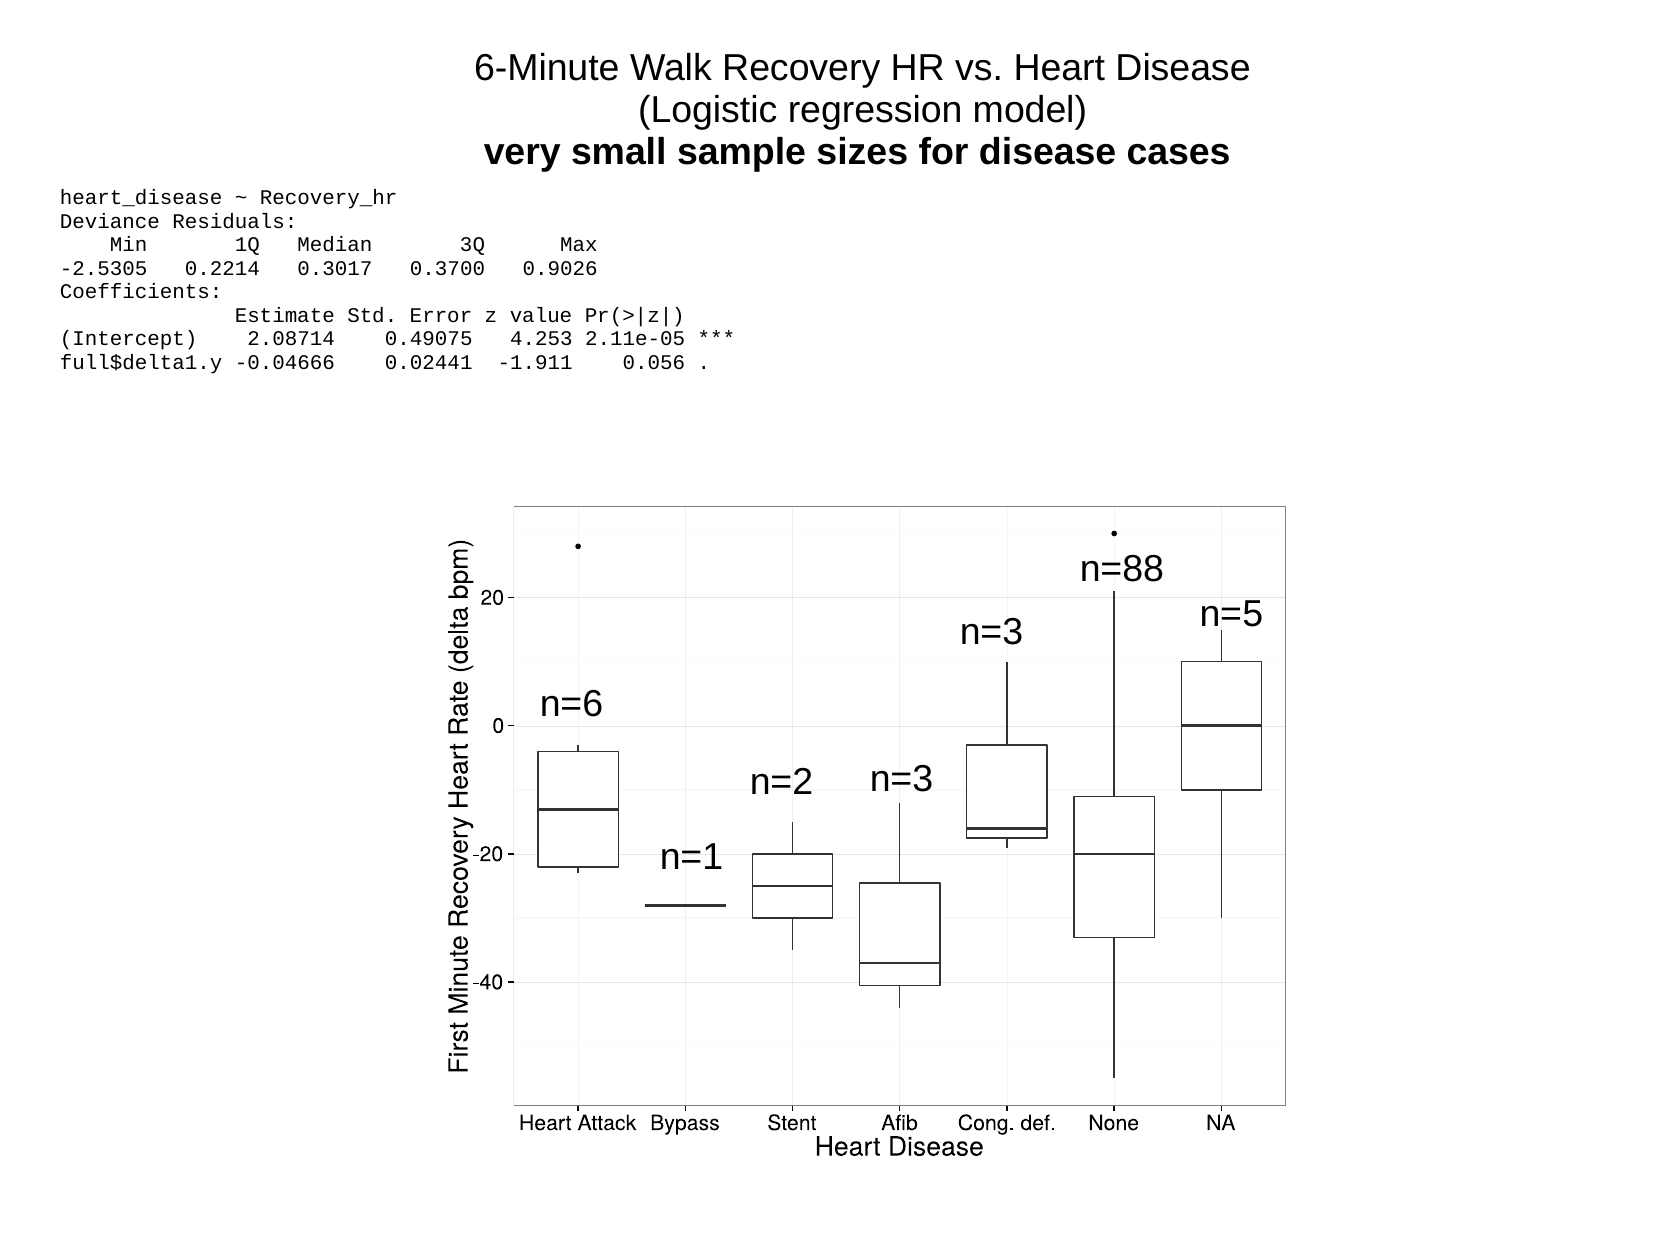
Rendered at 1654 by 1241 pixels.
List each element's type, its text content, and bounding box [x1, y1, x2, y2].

picture [433, 487, 1305, 1171]
text_box n=6 [525, 675, 646, 732]
text_box heart_disease ~ Recovery_hr Deviance Residuals: Min 1Q Median 3Q Max -2.5305 0.2214 0.3017 0.3700 0.9026 Coefficients: Estimate Std. Error z value Pr(>|z|) (Intercept) 2.08714 0.49075 4.253 2.11e-05 *** full$delta1.y -0.04666 0.02441 -1.911 0.056 . [45, 180, 938, 409]
text_box n=3 [855, 750, 976, 807]
text_box n=3 [945, 603, 1066, 661]
text_box n=5 [1184, 585, 1305, 642]
text_box n=88 [1065, 540, 1186, 597]
text_box n=2 [735, 753, 856, 811]
text_box n=1 [645, 828, 766, 886]
text_box 6-Minute Walk Recovery HR vs. Heart Disease (Logistic regression model) very small sample sizes for disease cases [345, 39, 1381, 181]
